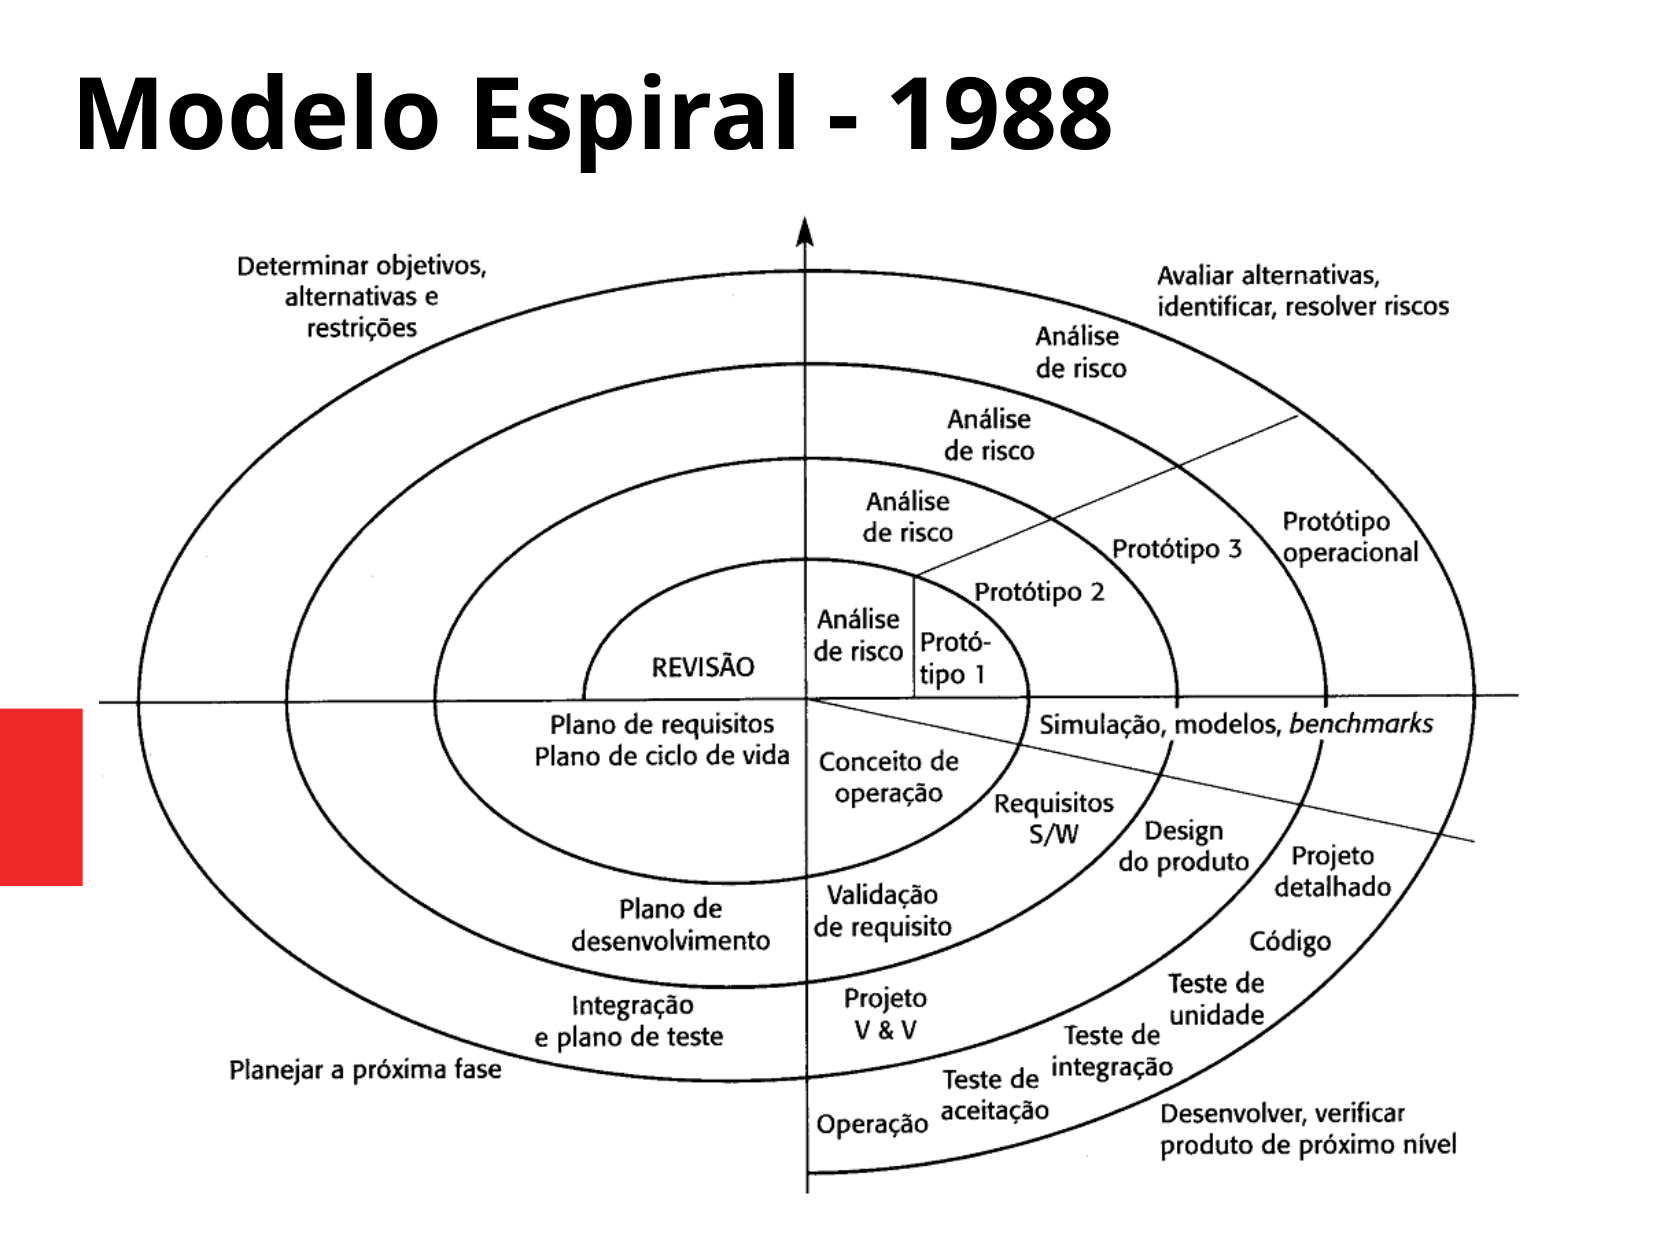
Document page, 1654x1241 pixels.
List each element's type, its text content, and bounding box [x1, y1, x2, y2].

picture [99, 184, 1556, 1206]
title Modelo Espiral - 1988 [71, 49, 1560, 139]
